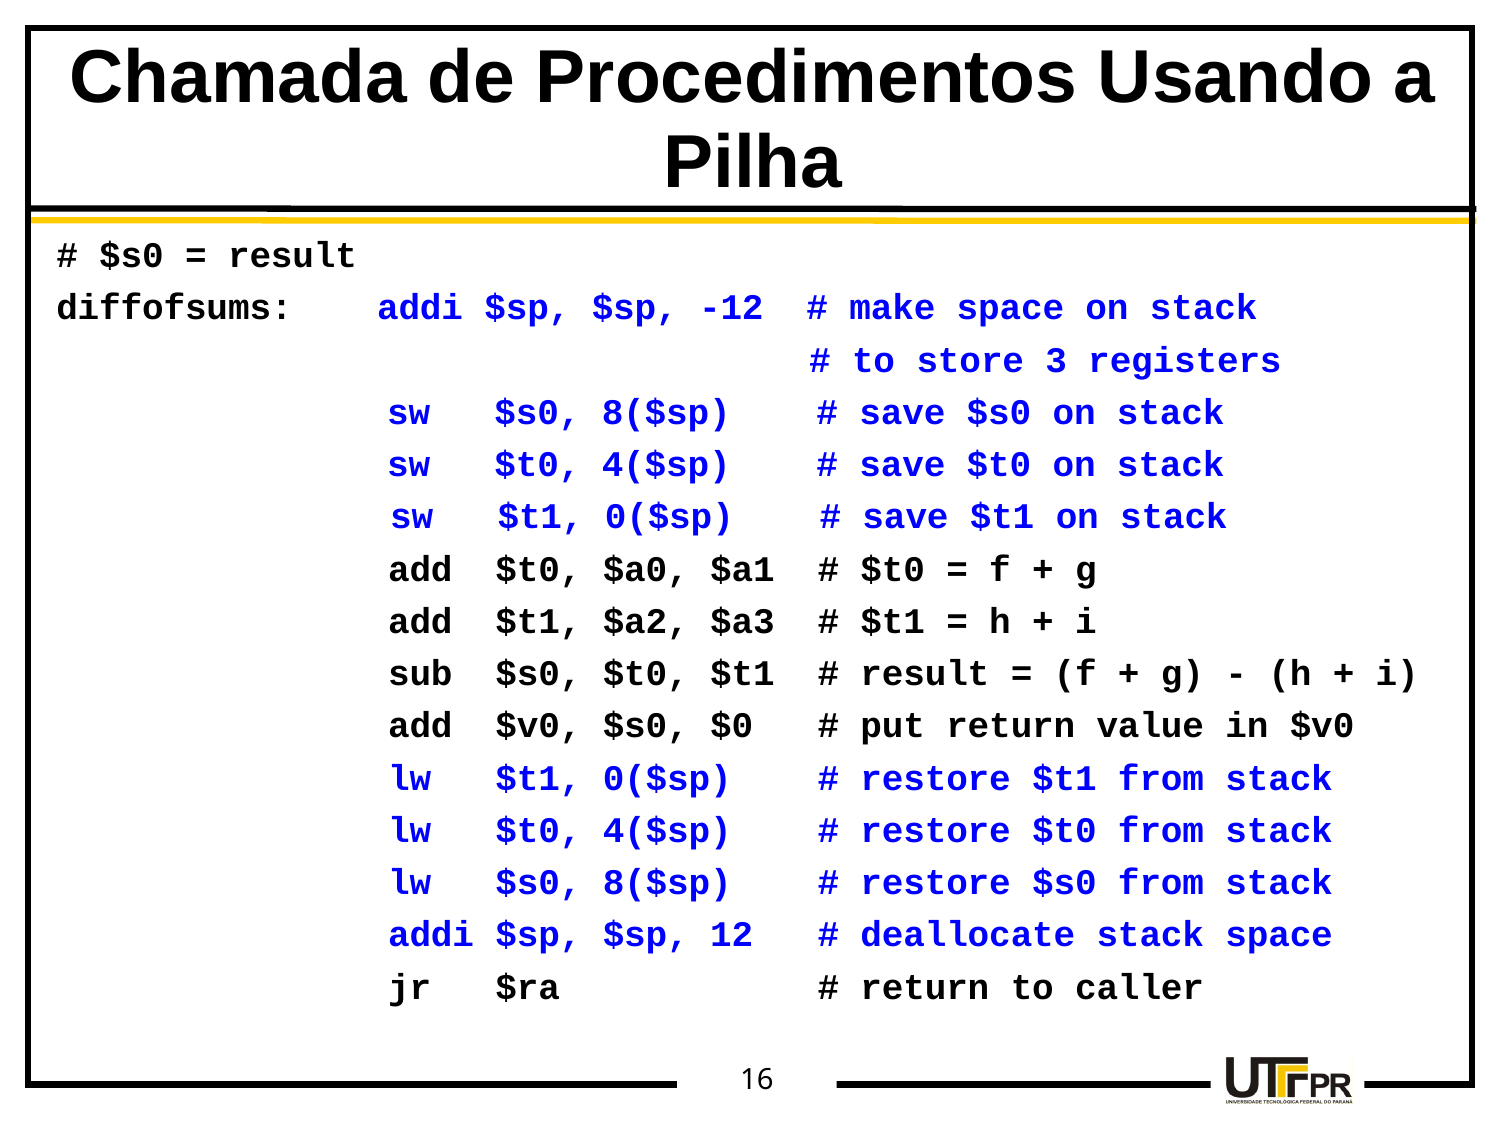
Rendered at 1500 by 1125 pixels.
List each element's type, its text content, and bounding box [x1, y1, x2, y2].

title Chamada de Procedimentos Usando a Pilha [29, 24, 1477, 215]
text_box # $s0 = result diffofsums: addi $sp, $sp, -12 # make space on stack # to store 3 registers sw $s0, 8($sp) # save $s0 on stack sw $t0, 4($sp) # save $t0 on stack sw $t1, 0($sp) # save $t1 on stack add $t0, $a0, $a1 # $t0 = f + g add $t1, $a2, $a3 # $t1 = h + i sub $s0, $t0, $t1 # result = (f + g) - (h + i) add $v0, $s0, $0 # put return value in $v0 lw $t1, 0($sp) # restore $t1 from stack lw $t0, 4($sp) # restore $t0 from stack lw $s0, 8($sp) # restore $s0 from stack addi $sp, $sp, 12 # deallocate stack space jr $ra # return to caller [29, 228, 1447, 1042]
picture [1225, 1057, 1353, 1104]
